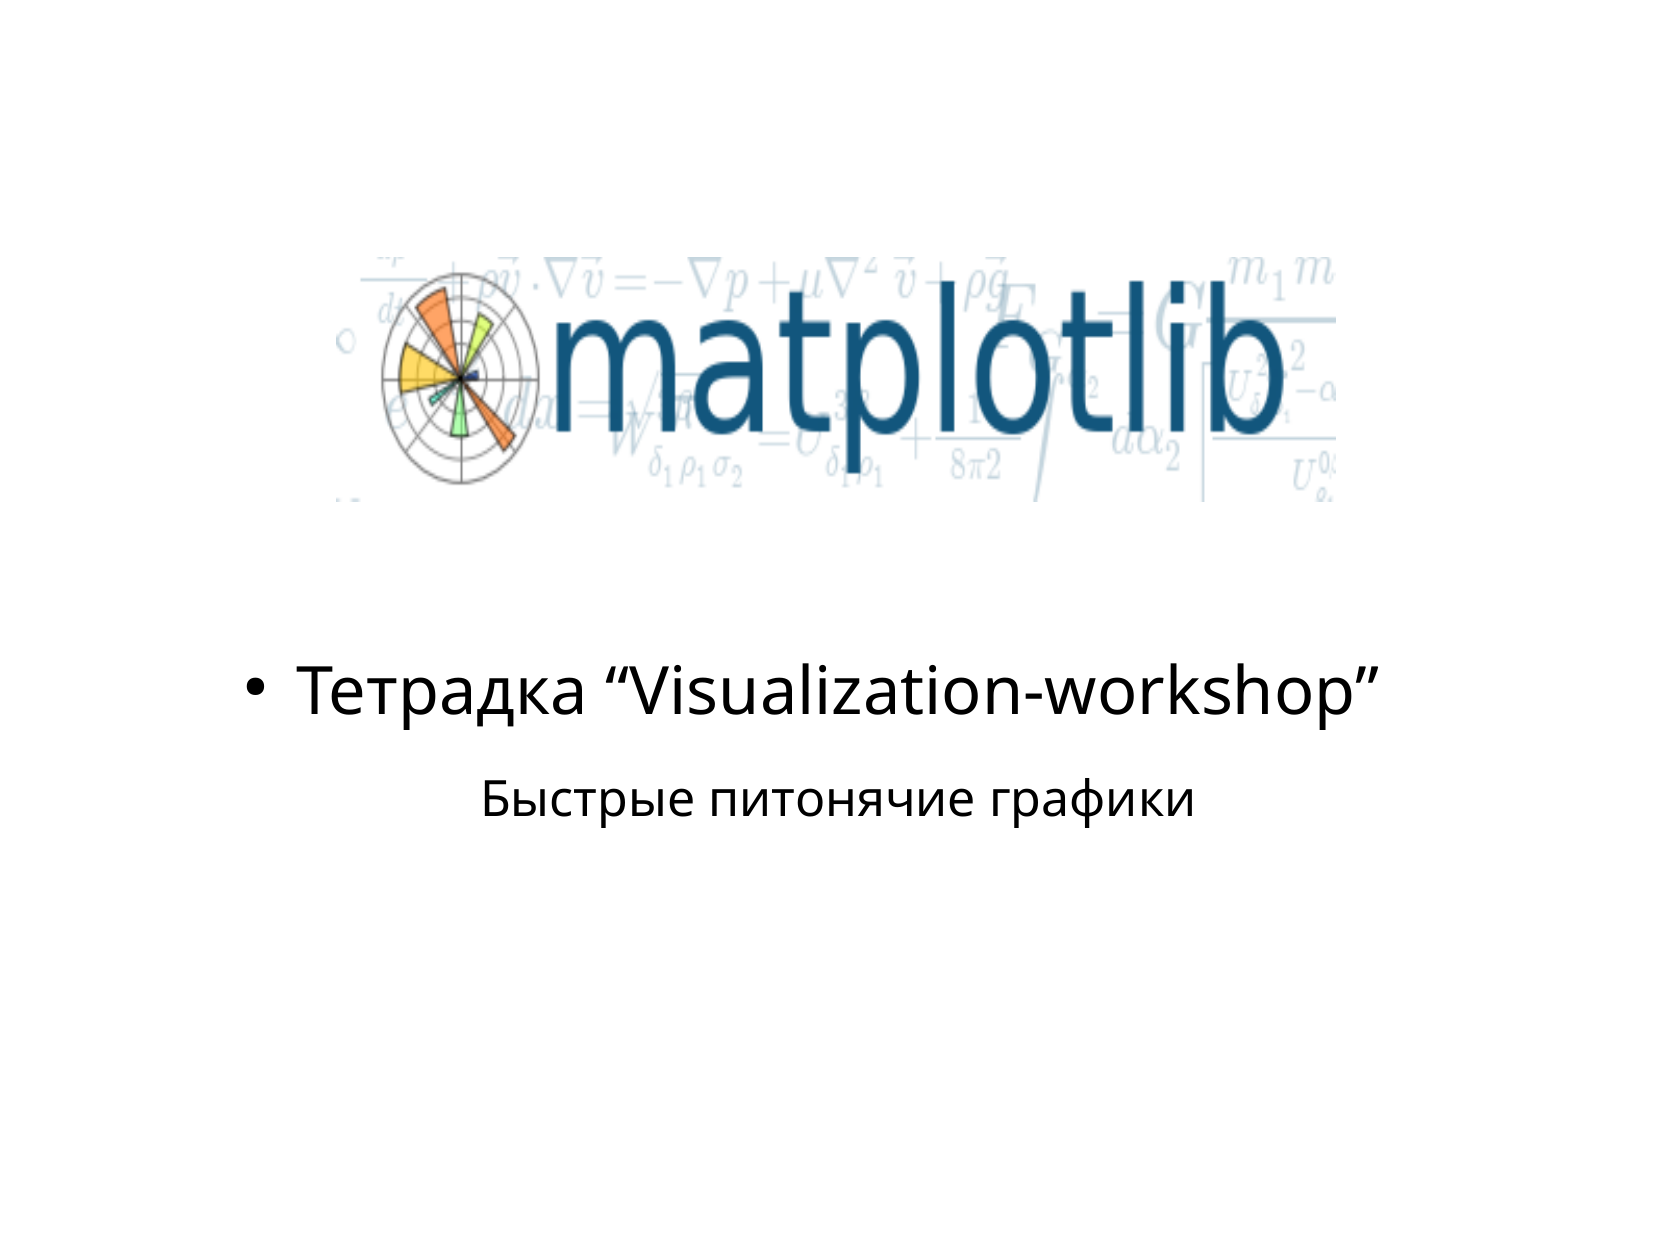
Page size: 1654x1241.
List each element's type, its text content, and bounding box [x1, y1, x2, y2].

text_box Тетрадка “Visualization-workshop” Быстрые питонячие графики [0, 643, 1609, 891]
picture [336, 257, 1336, 502]
